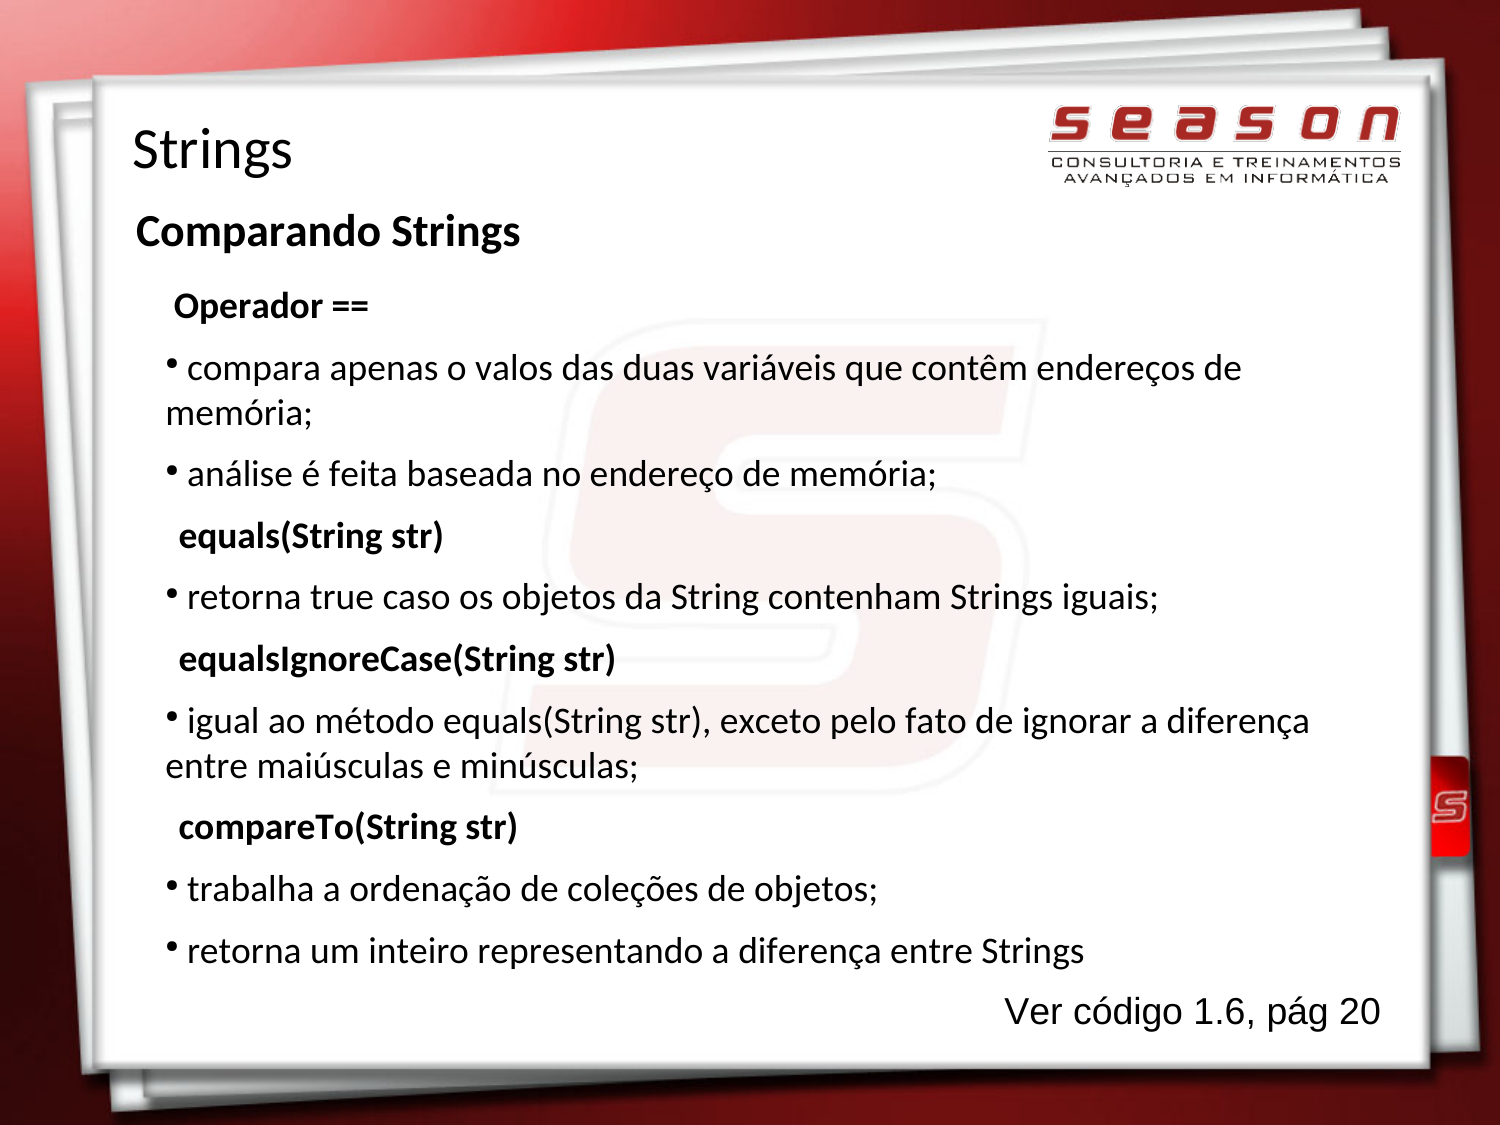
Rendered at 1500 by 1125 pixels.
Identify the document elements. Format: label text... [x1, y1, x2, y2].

text_box Comparando Strings [119, 200, 1240, 256]
picture [0, 0, 1500, 1125]
text_box Ver código 1.6, pág 20 [708, 979, 1396, 1040]
title Strings [118, 33, 1394, 257]
text_box Operador == compara apenas o valos das duas variáveis que contêm endereços de memória; análise é feita baseada no endereço de memória; equals(String str) retorna true caso os objetos da String contenham Strings iguais; equalsIgnoreCase(String str) igual ao método equals(String str), exceto pelo fato de ignorar a diferença entre maiúsculas e minúsculas; compareTo(String str) trabalha a ordenação de coleções de objetos; retorna um inteiro representando a diferença entre Strings [165, 258, 1359, 994]
